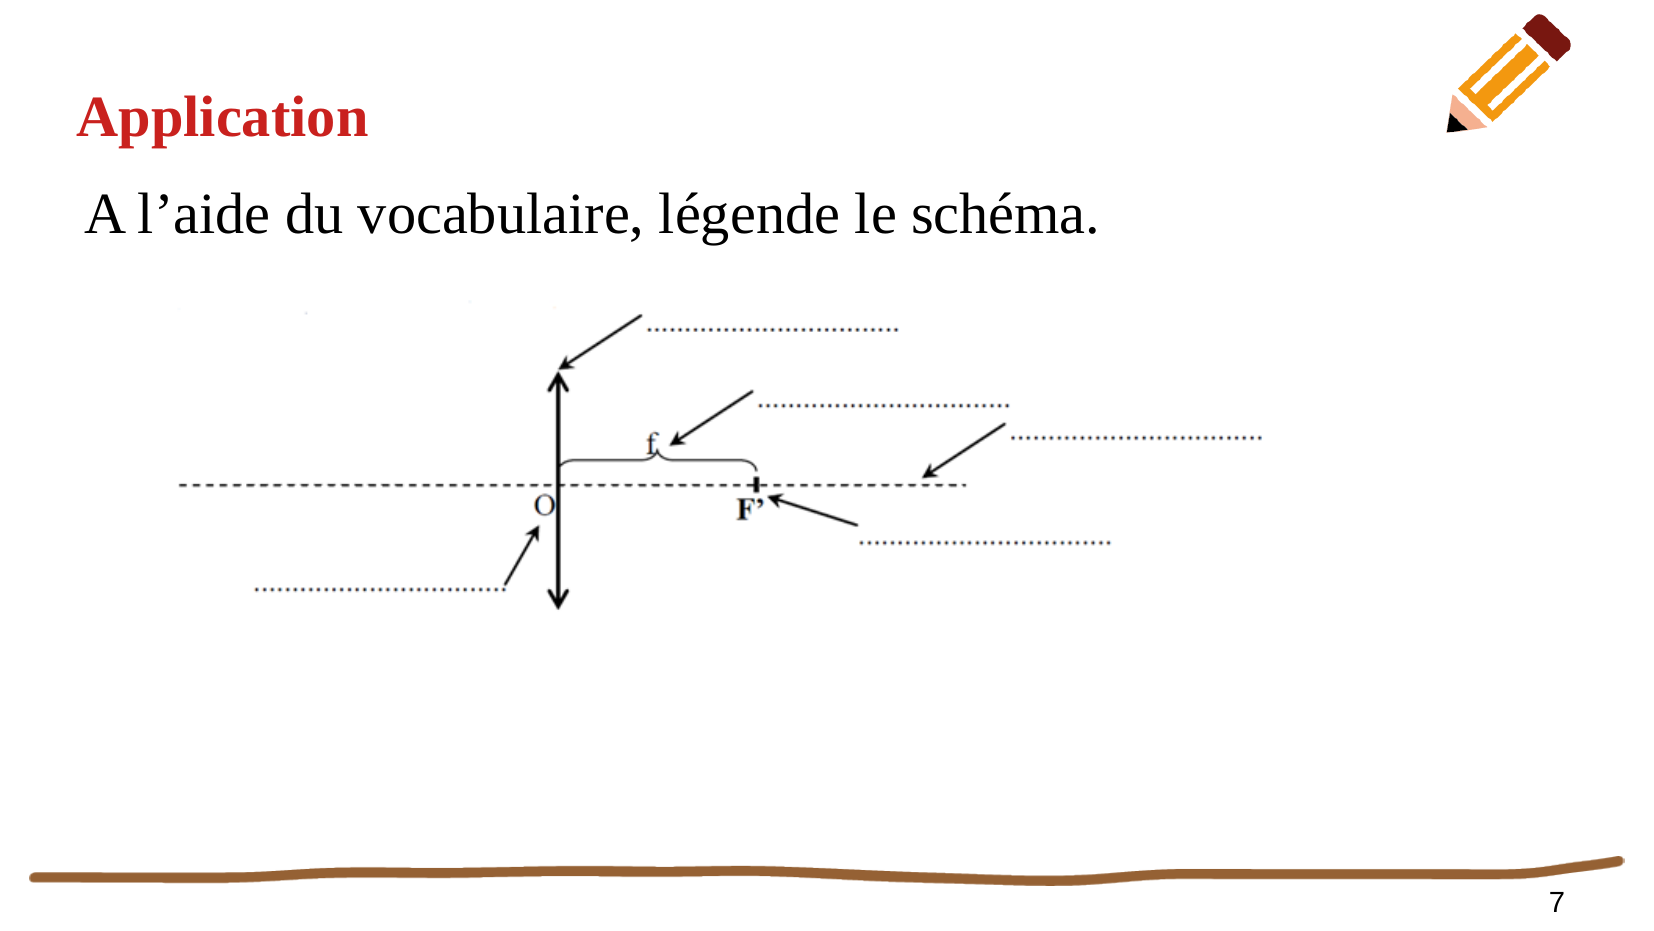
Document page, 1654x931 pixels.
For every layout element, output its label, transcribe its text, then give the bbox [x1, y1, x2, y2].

text_box A l’aide du vocabulaire, légende le schéma. [69, 173, 1145, 254]
picture [1446, 14, 1571, 133]
picture [148, 299, 1276, 621]
title Application [76, 64, 1436, 169]
picture [29, 856, 1625, 886]
